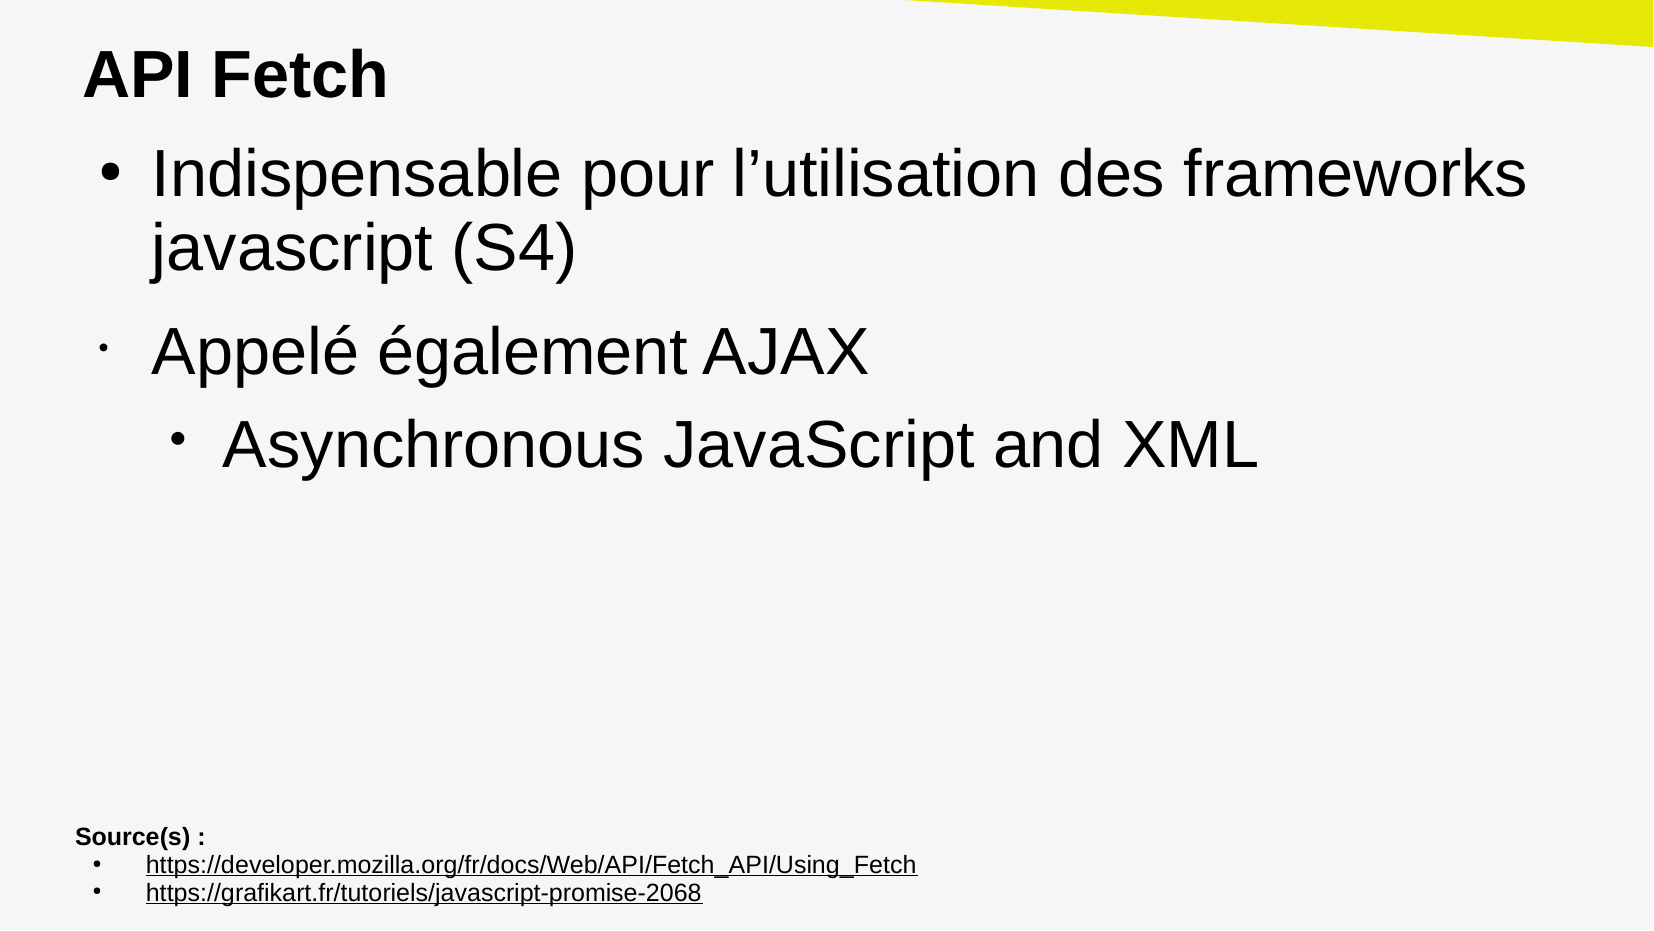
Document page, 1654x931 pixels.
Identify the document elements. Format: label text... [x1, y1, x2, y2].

text_box [904, 0, 1654, 48]
list Indispensable pour l’utilisation des frameworks javascript (S4) Appelé également AJAX Asynchronous JavaScript and XML [80, 135, 1620, 680]
text_box Source(s) : https://developer.mozilla.org/fr/docs/Web/API/Fetch_API/Using_Fetch https://grafikart.fr/tutoriels/javascript-promise-2068 [60, 815, 1546, 929]
title API Fetch [82, 37, 1571, 114]
